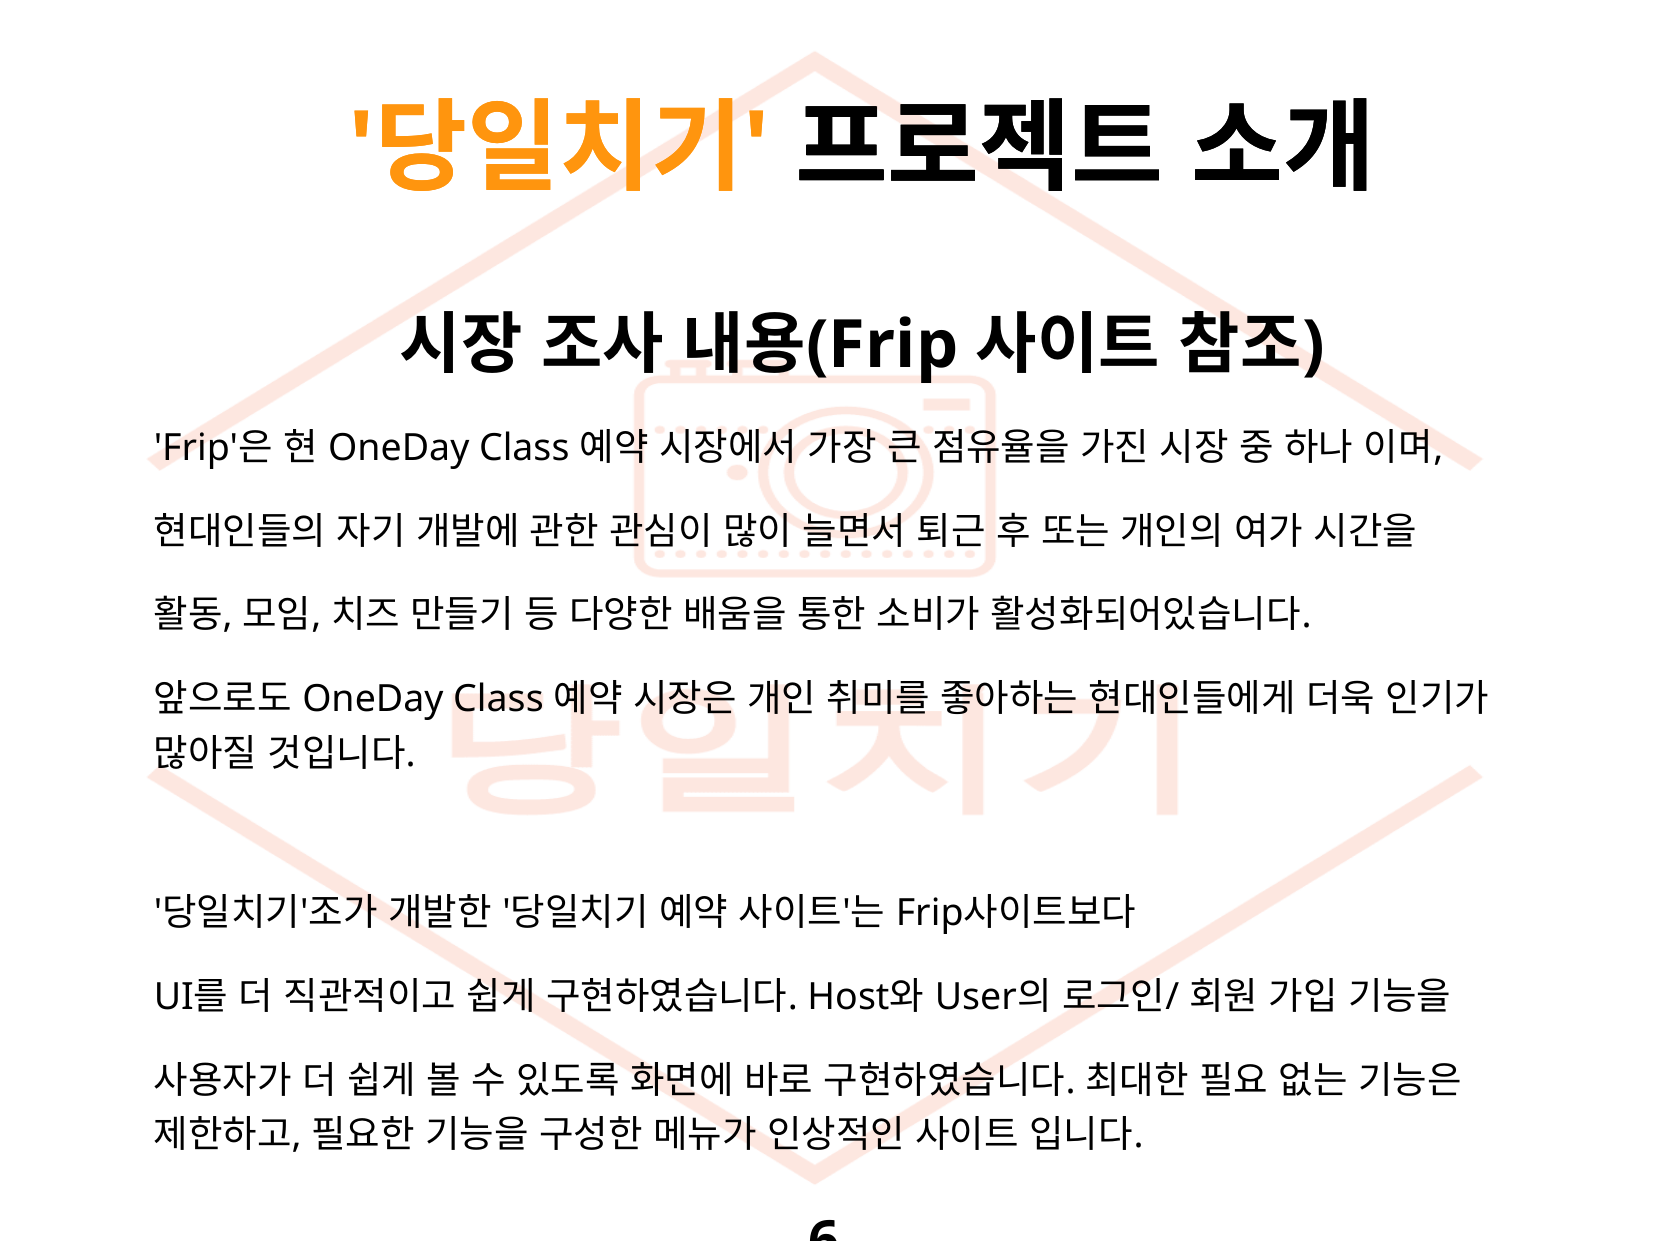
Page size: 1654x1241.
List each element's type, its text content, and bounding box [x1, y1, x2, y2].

picture [0, 0, 1642, 1241]
title '당일치기' 프로젝트 소개 [118, 35, 1607, 243]
list 시장 조사 내용(Frip 사이트 참조) 'Frip'은 현 OneDay Class 예약 시장에서 가장 큰 점유율을 가진 시장 중 하나 이며, 현대인들의 자기 개발에 관한 관심이 많이 늘면서 퇴근 후 또는 개인의 여가 시간을 활동, 모임, 치즈 만들기 등 다양한 배움을 통한 소비가 활성화되어있습니다. 앞으로도 OneDay Class 예약 시장은 개인 취미를 좋아하는 현대인들에게 더욱 인기가 많아질 것입니다. '당일치기'조가 개발한 '당일치기 예약 사이트'는 Frip사이트보다 UI를 더 직관적이고 쉽게 구현하였습니다. Host와 User의 로그인/ 회원 가입 기능을 사용자가 더 쉽게 볼 수 있도록 화면에 바로 구현하였습니다. 최대한 필요 없는 기능은 제한하고, 필요한 기능을 구성한 메뉴가 인상적인 사이트 입니다. -6- -6- [82, 290, 1571, 1241]
